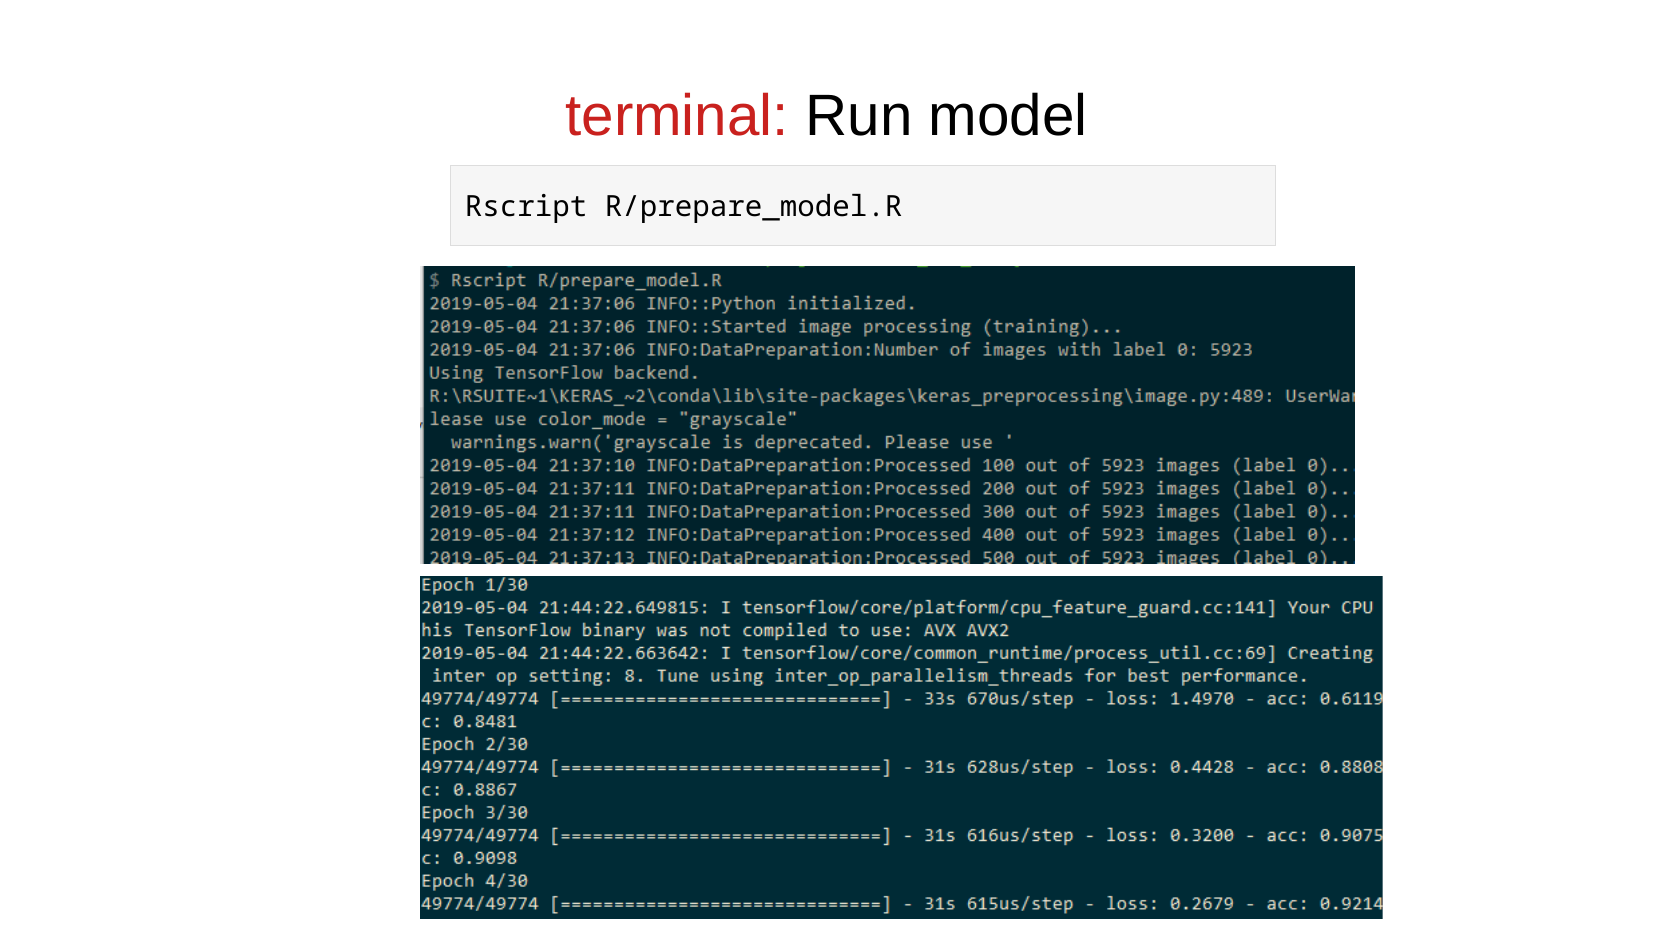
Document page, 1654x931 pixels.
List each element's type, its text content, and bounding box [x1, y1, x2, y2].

picture [1216, 898, 1223, 909]
picture [636, 647, 656, 659]
picture [456, 898, 462, 909]
picture [1342, 761, 1350, 772]
picture [445, 829, 452, 841]
picture [937, 829, 944, 841]
picture [477, 760, 484, 774]
picture [986, 624, 997, 636]
picture [1140, 832, 1147, 841]
picture [1247, 602, 1254, 613]
picture [445, 647, 451, 659]
picture [1173, 647, 1179, 659]
picture [1353, 829, 1362, 841]
picture [1043, 650, 1063, 659]
picture [1053, 695, 1073, 708]
picture [1300, 604, 1318, 613]
picture [498, 693, 506, 704]
picture [433, 647, 442, 659]
picture [1022, 760, 1029, 774]
picture [446, 898, 452, 909]
picture [1140, 650, 1147, 659]
picture [466, 693, 473, 704]
picture [434, 898, 442, 909]
picture [1001, 600, 1008, 614]
picture [422, 856, 430, 864]
picture [509, 738, 516, 750]
title terminal: Run model [82, 37, 1571, 193]
picture [851, 627, 859, 636]
picture [444, 761, 452, 772]
picture [1097, 673, 1105, 681]
picture [926, 761, 933, 772]
picture [1129, 650, 1136, 659]
picture [1203, 606, 1211, 613]
picture [861, 607, 869, 613]
picture [894, 673, 902, 681]
picture [659, 670, 666, 681]
picture [968, 693, 977, 704]
picture [1225, 898, 1234, 909]
picture [465, 805, 473, 818]
picture [1172, 604, 1180, 613]
picture [712, 627, 720, 636]
picture [423, 898, 430, 909]
picture [455, 829, 462, 841]
picture [1224, 653, 1232, 659]
picture [1375, 835, 1383, 841]
picture [1150, 604, 1168, 613]
picture [1044, 693, 1050, 704]
picture [1214, 829, 1234, 841]
picture [1278, 900, 1286, 909]
picture [845, 673, 859, 685]
picture [1225, 693, 1234, 704]
picture [1192, 761, 1212, 772]
picture [947, 602, 954, 613]
picture [1343, 829, 1351, 841]
picture [422, 623, 430, 636]
picture [423, 807, 430, 818]
picture [486, 761, 496, 772]
picture [1140, 900, 1147, 909]
picture [914, 650, 922, 659]
picture [1010, 669, 1019, 681]
picture [1171, 829, 1180, 841]
picture [1375, 829, 1383, 835]
picture [508, 716, 516, 727]
picture [1321, 898, 1330, 909]
picture [787, 623, 794, 636]
picture [583, 623, 592, 636]
picture [455, 761, 463, 772]
picture [659, 647, 666, 659]
picture [1134, 673, 1148, 681]
picture [465, 761, 474, 772]
picture [657, 627, 676, 636]
picture [1033, 900, 1040, 909]
picture [553, 691, 557, 708]
picture [509, 807, 516, 818]
picture [1053, 832, 1073, 845]
picture [498, 898, 506, 909]
picture [1086, 602, 1093, 613]
picture [1194, 646, 1200, 659]
picture [615, 627, 623, 636]
picture [594, 673, 603, 685]
picture [904, 600, 911, 614]
picture [1183, 646, 1189, 659]
picture [433, 878, 446, 890]
picture [498, 627, 505, 636]
picture [690, 602, 698, 613]
picture [658, 602, 677, 613]
picture [1375, 693, 1383, 704]
picture [510, 693, 516, 704]
picture [423, 693, 430, 704]
picture [465, 673, 485, 681]
picture [1262, 673, 1275, 681]
picture [487, 898, 494, 909]
picture [1289, 903, 1296, 909]
picture [980, 898, 986, 909]
picture [819, 600, 826, 613]
picture [530, 898, 537, 909]
picture [829, 650, 849, 659]
picture [1021, 604, 1029, 617]
picture [498, 829, 506, 839]
picture [636, 602, 645, 613]
picture [1354, 898, 1361, 909]
picture [553, 896, 557, 913]
picture [820, 646, 825, 659]
picture [498, 761, 506, 771]
text_box Rscript R/prepare_model.R [450, 165, 1276, 246]
picture [488, 579, 493, 590]
picture [872, 650, 878, 659]
picture [476, 602, 494, 613]
picture [1065, 646, 1072, 660]
picture [498, 874, 505, 888]
picture [476, 647, 494, 659]
picture [1204, 693, 1212, 704]
picture [743, 627, 751, 636]
picture [914, 604, 922, 617]
picture [1118, 832, 1127, 841]
picture [498, 673, 517, 685]
picture [449, 582, 458, 590]
picture [1267, 695, 1275, 704]
picture [968, 761, 977, 772]
picture [935, 624, 954, 636]
picture [1247, 673, 1259, 681]
picture [455, 784, 464, 795]
picture [445, 602, 452, 613]
picture [573, 602, 580, 613]
picture [778, 669, 782, 681]
picture [433, 741, 462, 754]
picture [498, 805, 505, 819]
picture [979, 829, 987, 841]
picture [1074, 604, 1083, 613]
picture [477, 692, 484, 705]
picture [743, 673, 751, 681]
picture [1366, 693, 1371, 704]
picture [851, 646, 858, 660]
picture [723, 602, 730, 613]
picture [648, 602, 655, 613]
picture [465, 874, 473, 886]
picture [422, 720, 430, 727]
picture [1214, 653, 1221, 659]
picture [552, 602, 559, 613]
picture [754, 604, 773, 613]
picture [572, 647, 592, 658]
picture [960, 669, 964, 681]
picture [509, 829, 516, 841]
picture [1056, 600, 1062, 613]
picture [925, 624, 934, 636]
picture [786, 673, 794, 681]
picture [968, 898, 977, 909]
picture [927, 693, 933, 704]
picture [1033, 832, 1040, 841]
picture [594, 623, 601, 636]
picture [1365, 898, 1371, 909]
picture [926, 600, 933, 613]
picture [885, 691, 889, 708]
picture [1257, 647, 1266, 657]
picture [776, 650, 783, 659]
picture [680, 627, 687, 636]
picture [1215, 670, 1222, 681]
picture [1289, 649, 1297, 659]
picture [434, 829, 442, 839]
picture [990, 604, 998, 613]
picture [883, 627, 890, 636]
picture [989, 693, 1003, 704]
picture [1182, 600, 1190, 613]
picture [1172, 761, 1180, 772]
picture [1321, 650, 1329, 659]
picture [1289, 835, 1297, 841]
picture [509, 875, 516, 886]
picture [1160, 650, 1168, 659]
picture [1344, 646, 1350, 659]
picture [487, 693, 494, 704]
picture [486, 875, 495, 886]
picture [1300, 650, 1319, 659]
picture [787, 646, 815, 659]
picture [487, 738, 495, 750]
picture [872, 604, 902, 613]
picture [926, 829, 933, 841]
picture [1348, 761, 1383, 772]
picture [947, 832, 954, 841]
picture [1012, 900, 1019, 909]
picture [995, 764, 1003, 772]
picture [508, 602, 526, 613]
picture [691, 647, 698, 659]
picture [562, 766, 880, 770]
picture [497, 716, 506, 727]
picture [476, 627, 494, 636]
picture [605, 602, 612, 613]
picture [551, 627, 571, 636]
picture [574, 669, 578, 681]
picture [466, 898, 473, 909]
picture [455, 602, 463, 613]
picture [1333, 647, 1339, 659]
picture [840, 624, 847, 636]
picture [978, 761, 986, 772]
picture [423, 647, 430, 659]
picture [810, 600, 816, 613]
picture [1129, 900, 1136, 909]
picture [541, 647, 548, 659]
picture [479, 784, 489, 790]
picture [723, 647, 730, 659]
picture [745, 647, 751, 659]
picture [1075, 650, 1114, 663]
picture [1086, 669, 1093, 681]
picture [1011, 832, 1019, 841]
picture [1200, 673, 1212, 681]
picture [487, 716, 494, 727]
picture [1162, 670, 1166, 681]
picture [1108, 604, 1127, 613]
picture [829, 604, 849, 613]
picture [443, 673, 452, 681]
picture [1064, 604, 1073, 613]
picture [981, 693, 986, 704]
picture [735, 669, 739, 681]
picture [519, 761, 527, 772]
picture [477, 896, 484, 910]
picture [423, 579, 430, 590]
picture [1216, 693, 1222, 704]
picture [423, 875, 430, 886]
picture [508, 647, 528, 659]
picture [466, 624, 473, 636]
picture [1182, 673, 1195, 685]
picture [884, 828, 889, 845]
picture [1278, 832, 1286, 841]
picture [519, 738, 528, 750]
picture [1343, 898, 1351, 909]
picture [1203, 898, 1212, 909]
picture [776, 604, 783, 613]
picture [871, 673, 875, 685]
picture [1342, 693, 1351, 704]
picture [616, 603, 623, 613]
picture [625, 670, 633, 680]
picture [541, 623, 548, 636]
picture [979, 673, 988, 681]
picture [754, 650, 773, 658]
picture [521, 693, 526, 704]
picture [1139, 604, 1148, 617]
picture [904, 646, 912, 660]
picture [668, 647, 688, 659]
picture [990, 898, 997, 909]
picture [927, 898, 933, 909]
picture [1128, 669, 1136, 681]
picture [433, 809, 462, 822]
picture [519, 807, 528, 818]
picture [938, 761, 942, 772]
picture [1043, 830, 1051, 841]
picture [1117, 650, 1127, 658]
picture [893, 650, 902, 659]
picture [1214, 607, 1222, 613]
picture [423, 829, 431, 841]
picture [947, 900, 954, 909]
picture [508, 852, 517, 864]
picture [1246, 647, 1255, 659]
picture [476, 716, 485, 727]
picture [861, 653, 868, 659]
picture [1096, 604, 1104, 613]
picture [1270, 600, 1274, 617]
picture [422, 761, 431, 772]
picture [969, 624, 977, 636]
picture [926, 650, 976, 659]
picture [1140, 695, 1147, 704]
picture [754, 673, 763, 685]
picture [1258, 602, 1265, 613]
picture [1270, 646, 1274, 663]
picture [509, 624, 537, 636]
picture [456, 693, 462, 704]
picture [1267, 900, 1275, 909]
picture [798, 623, 805, 636]
picture [978, 624, 985, 636]
picture [989, 829, 1008, 841]
picture [423, 602, 431, 613]
picture [1033, 695, 1040, 704]
picture [938, 898, 943, 909]
picture [1023, 647, 1029, 659]
picture [1171, 898, 1180, 909]
picture [530, 693, 537, 704]
picture [434, 761, 442, 771]
picture [455, 647, 463, 659]
picture [1044, 898, 1050, 909]
picture [529, 761, 538, 772]
picture [722, 625, 730, 636]
picture [893, 627, 902, 636]
picture [552, 647, 558, 659]
picture [1108, 673, 1116, 681]
picture [1129, 832, 1136, 841]
picture [1215, 761, 1222, 772]
picture [947, 695, 954, 704]
picture [807, 623, 826, 636]
picture [488, 807, 494, 818]
picture [989, 761, 997, 772]
picture [1053, 900, 1073, 913]
picture [510, 898, 516, 909]
picture [1230, 673, 1244, 681]
picture [1321, 693, 1330, 704]
picture [1193, 693, 1200, 704]
picture [455, 852, 464, 864]
picture [583, 673, 591, 681]
picture [465, 737, 473, 750]
picture [1267, 832, 1275, 841]
picture [510, 784, 516, 795]
picture [530, 829, 538, 841]
picture [435, 669, 439, 681]
picture [497, 737, 505, 751]
picture [1022, 673, 1041, 681]
picture [583, 602, 591, 613]
picture [1048, 669, 1061, 681]
picture [626, 627, 644, 640]
picture [990, 650, 1019, 659]
picture [885, 896, 889, 913]
picture [454, 716, 464, 727]
picture [1034, 646, 1039, 659]
picture [420, 266, 1355, 564]
picture [936, 604, 944, 613]
picture [487, 829, 495, 841]
picture [433, 582, 446, 594]
picture [1375, 898, 1383, 909]
picture [1321, 761, 1330, 772]
picture [1118, 900, 1127, 909]
picture [680, 602, 687, 613]
picture [1365, 829, 1372, 841]
picture [1059, 764, 1073, 776]
picture [1322, 604, 1330, 613]
picture [434, 623, 441, 636]
picture [1193, 829, 1200, 841]
picture [520, 829, 526, 841]
picture [1343, 602, 1373, 613]
picture [521, 898, 526, 909]
picture [1353, 650, 1361, 658]
picture [1289, 698, 1296, 704]
picture [1204, 829, 1212, 841]
picture [465, 578, 473, 590]
picture [423, 738, 430, 750]
picture [1109, 896, 1114, 909]
picture [1193, 899, 1200, 909]
picture [541, 603, 548, 613]
picture [1289, 602, 1298, 613]
picture [871, 627, 879, 636]
picture [743, 602, 751, 613]
picture [1108, 828, 1115, 841]
picture [819, 673, 827, 681]
picture [466, 829, 474, 841]
picture [509, 761, 516, 772]
picture [519, 875, 528, 886]
picture [969, 604, 987, 613]
picture [605, 647, 612, 659]
picture [616, 647, 623, 659]
picture [1364, 650, 1373, 663]
picture [1278, 695, 1286, 704]
picture [433, 602, 442, 613]
picture [1118, 695, 1127, 704]
picture [1029, 604, 1040, 613]
picture [1355, 693, 1360, 704]
picture [1012, 695, 1019, 704]
picture [787, 604, 806, 613]
picture [997, 624, 1009, 636]
picture [476, 828, 484, 842]
picture [877, 650, 891, 658]
picture [1010, 607, 1018, 613]
picture [938, 693, 944, 704]
picture [679, 673, 687, 681]
picture [604, 627, 612, 636]
picture [1321, 829, 1330, 841]
picture [449, 878, 458, 886]
picture [1236, 602, 1244, 613]
picture [755, 627, 783, 640]
picture [700, 627, 708, 636]
picture [476, 852, 506, 864]
picture [446, 693, 452, 704]
picture [1109, 691, 1114, 704]
picture [444, 627, 452, 636]
picture [877, 673, 890, 681]
picture [1173, 693, 1179, 704]
picture [519, 579, 528, 590]
picture [1129, 695, 1136, 704]
picture [553, 828, 558, 845]
picture [1224, 761, 1234, 772]
picture [434, 693, 442, 704]
picture [968, 829, 977, 841]
picture [497, 578, 505, 592]
picture [490, 784, 506, 795]
